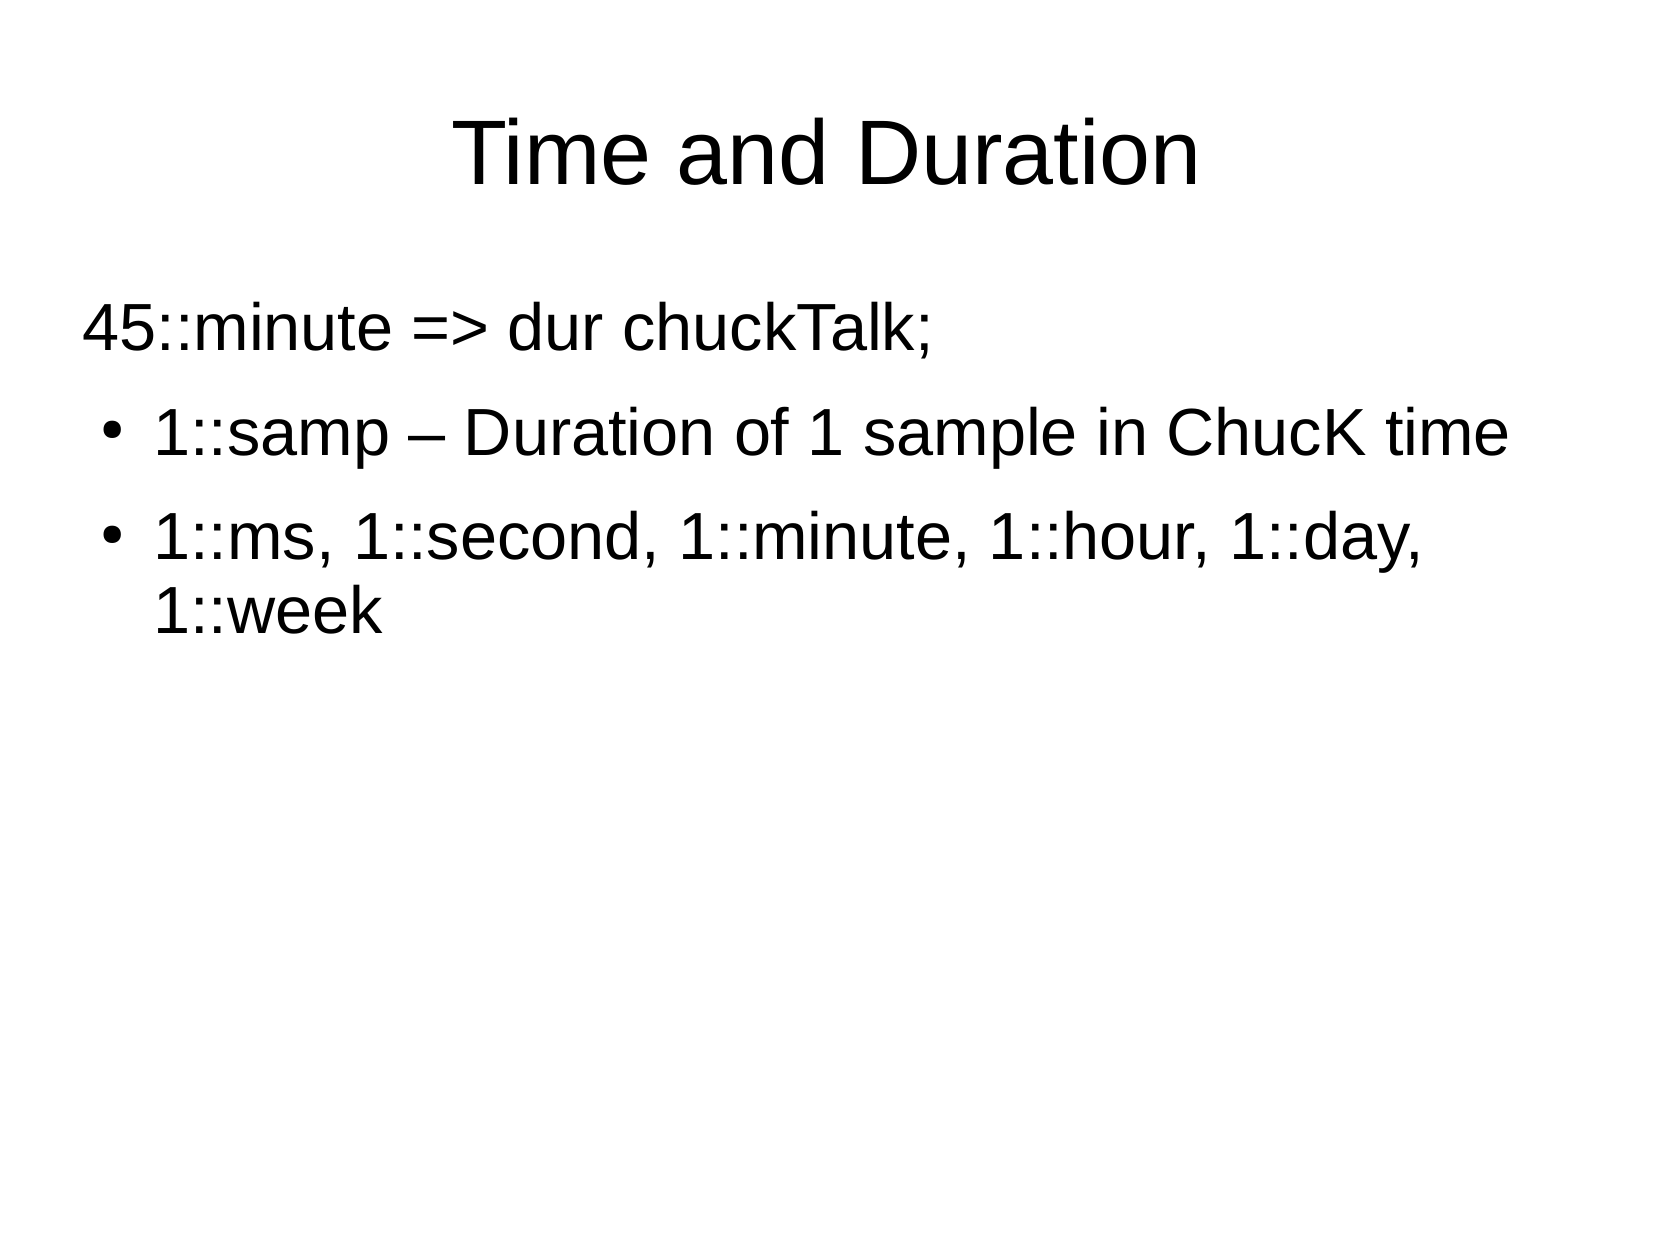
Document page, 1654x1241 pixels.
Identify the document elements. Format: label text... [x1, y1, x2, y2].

list 45::minute => dur chuckTalk; 1::samp – Duration of 1 sample in ChucK time 1::ms, 1::second, 1::minute, 1::hour, 1::day, 1::week [82, 290, 1538, 1010]
title Time and Duration [82, 49, 1571, 257]
